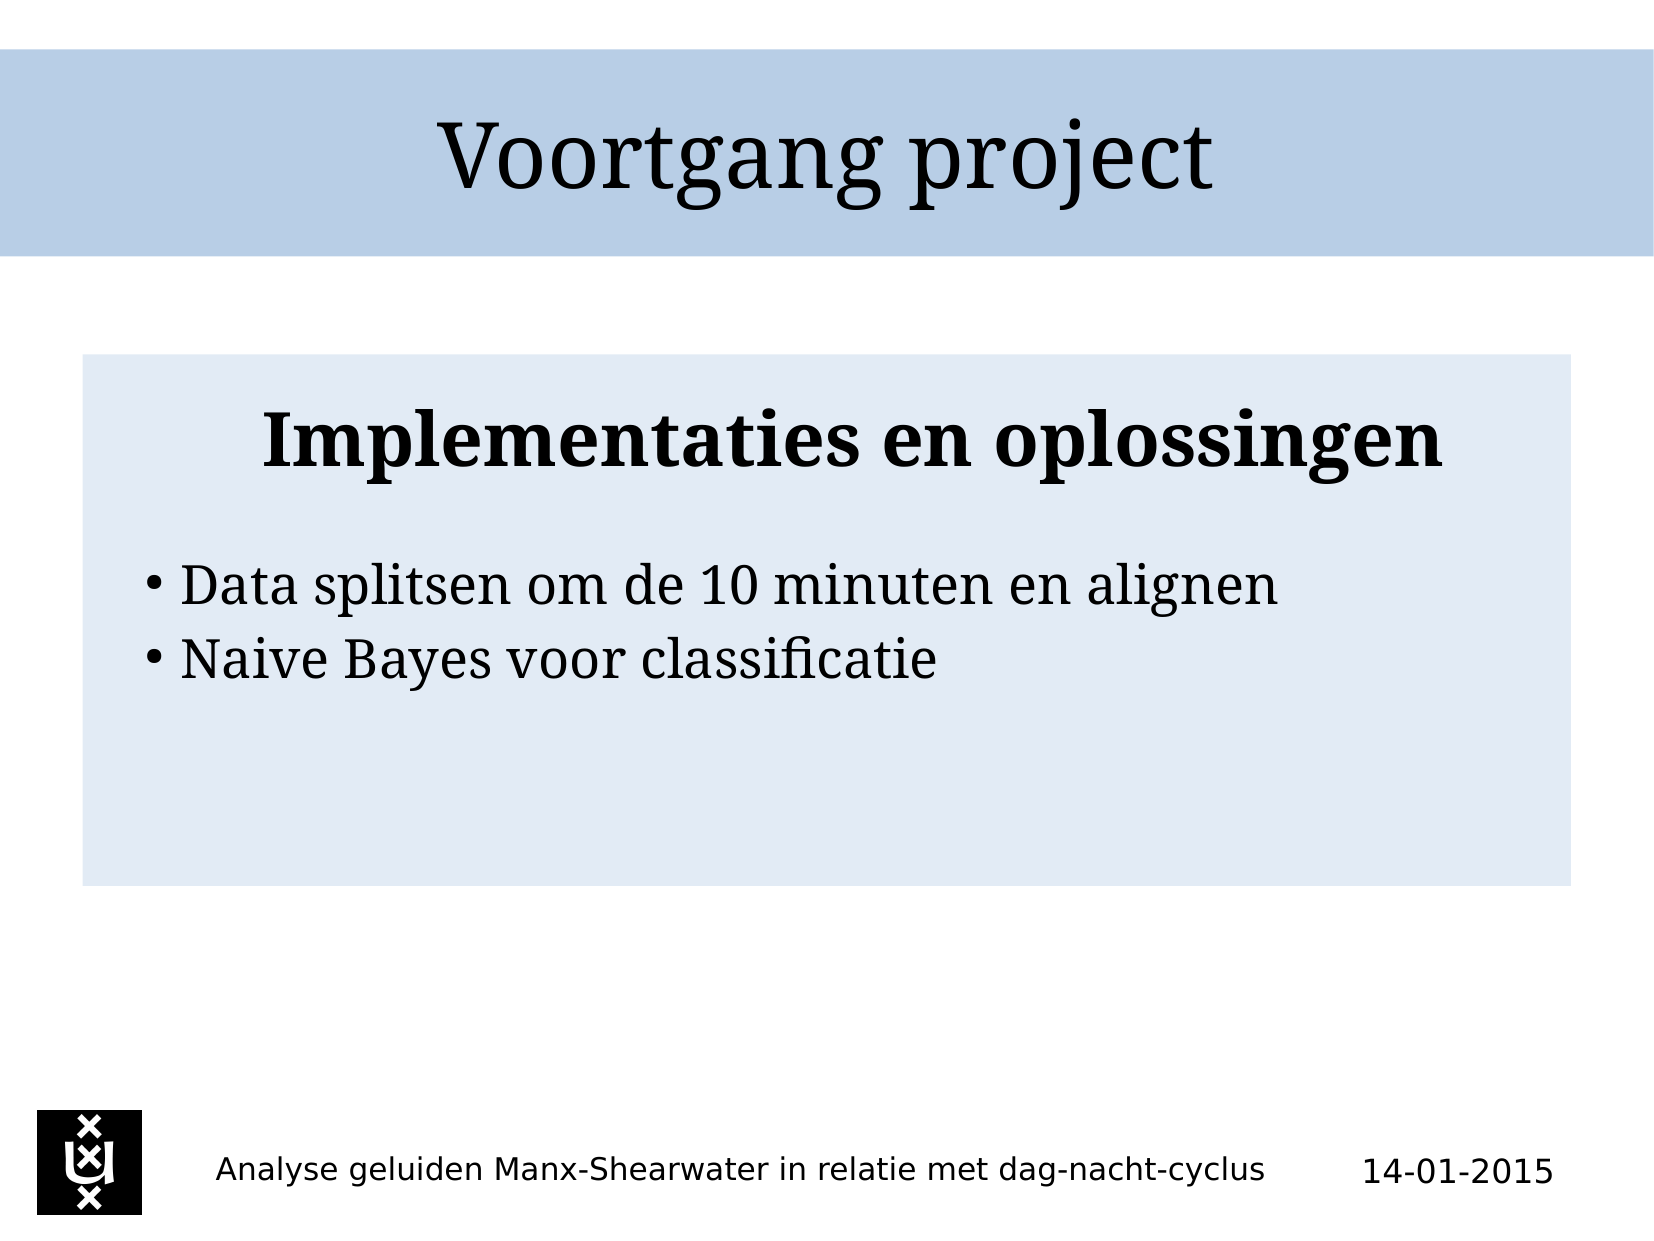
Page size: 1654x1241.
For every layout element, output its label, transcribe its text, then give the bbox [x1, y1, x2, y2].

picture [37, 1110, 142, 1215]
text_box [82, 354, 1571, 886]
text_box Implementaties en oplossingen Data splitsen om de 10 minuten en alignen Naive Bayes voor classificatie [129, 370, 1489, 1139]
text_box 14-01-2015 [1346, 1145, 1571, 1199]
title Voortgang project [0, 49, 1654, 257]
text_box Analyse geluiden Manx-Shearwater in relatie met dag-nacht-cyclus [200, 1143, 1282, 1195]
